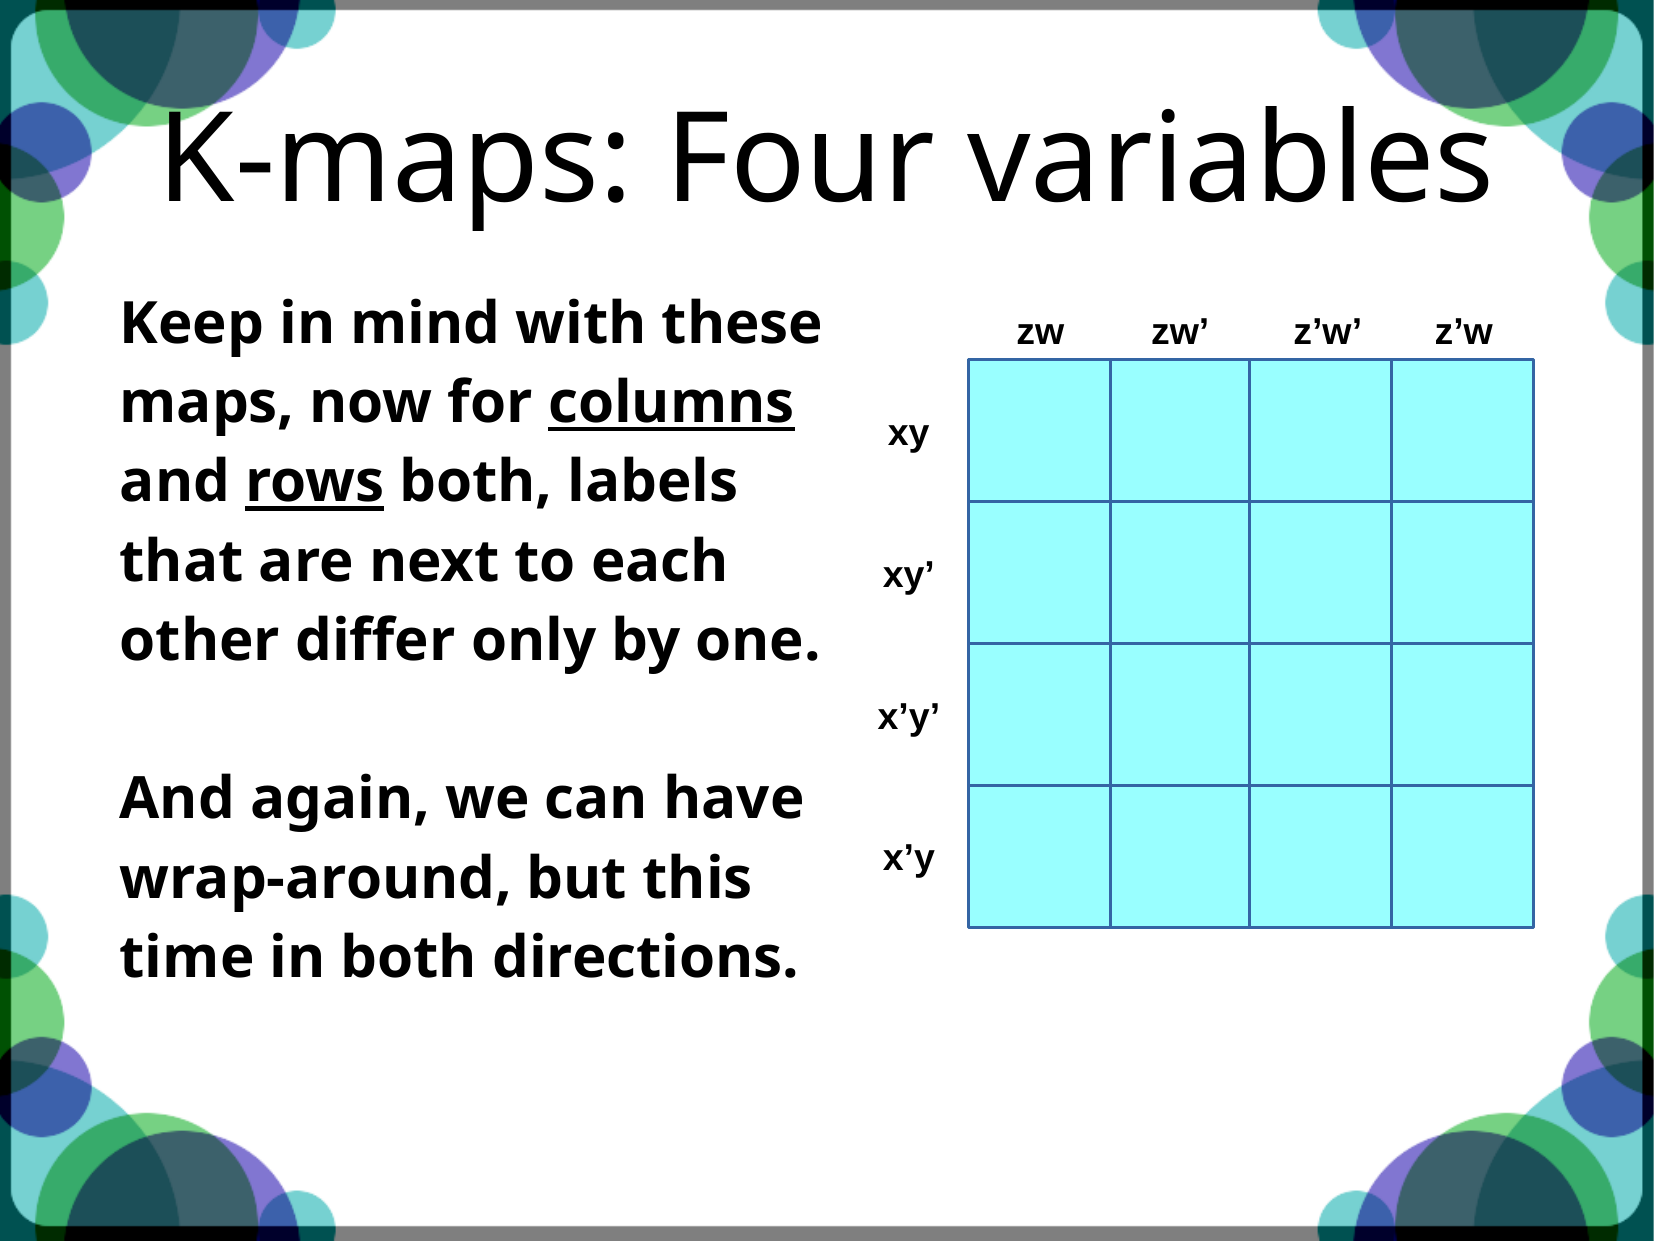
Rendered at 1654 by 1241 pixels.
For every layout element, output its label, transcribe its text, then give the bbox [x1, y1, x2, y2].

text_box z’w’ [1255, 303, 1391, 360]
text_box x’y [853, 786, 965, 929]
text_box z’w [1391, 303, 1536, 360]
text_box xy’ [853, 503, 965, 644]
text_box zw’ [1108, 303, 1253, 359]
text_box x’y’ [853, 644, 965, 786]
text_box zw [966, 303, 1108, 360]
text_box xy [853, 361, 965, 503]
text_box Keep in mind with these maps, now for columns and rows both, labels that are next to each other differ only by one. And again, we can have wrap-around, but this time in both directions. [119, 281, 850, 1060]
text_box [968, 359, 1534, 928]
title K-maps: Four variables [82, 49, 1571, 257]
picture [0, 0, 1654, 1241]
